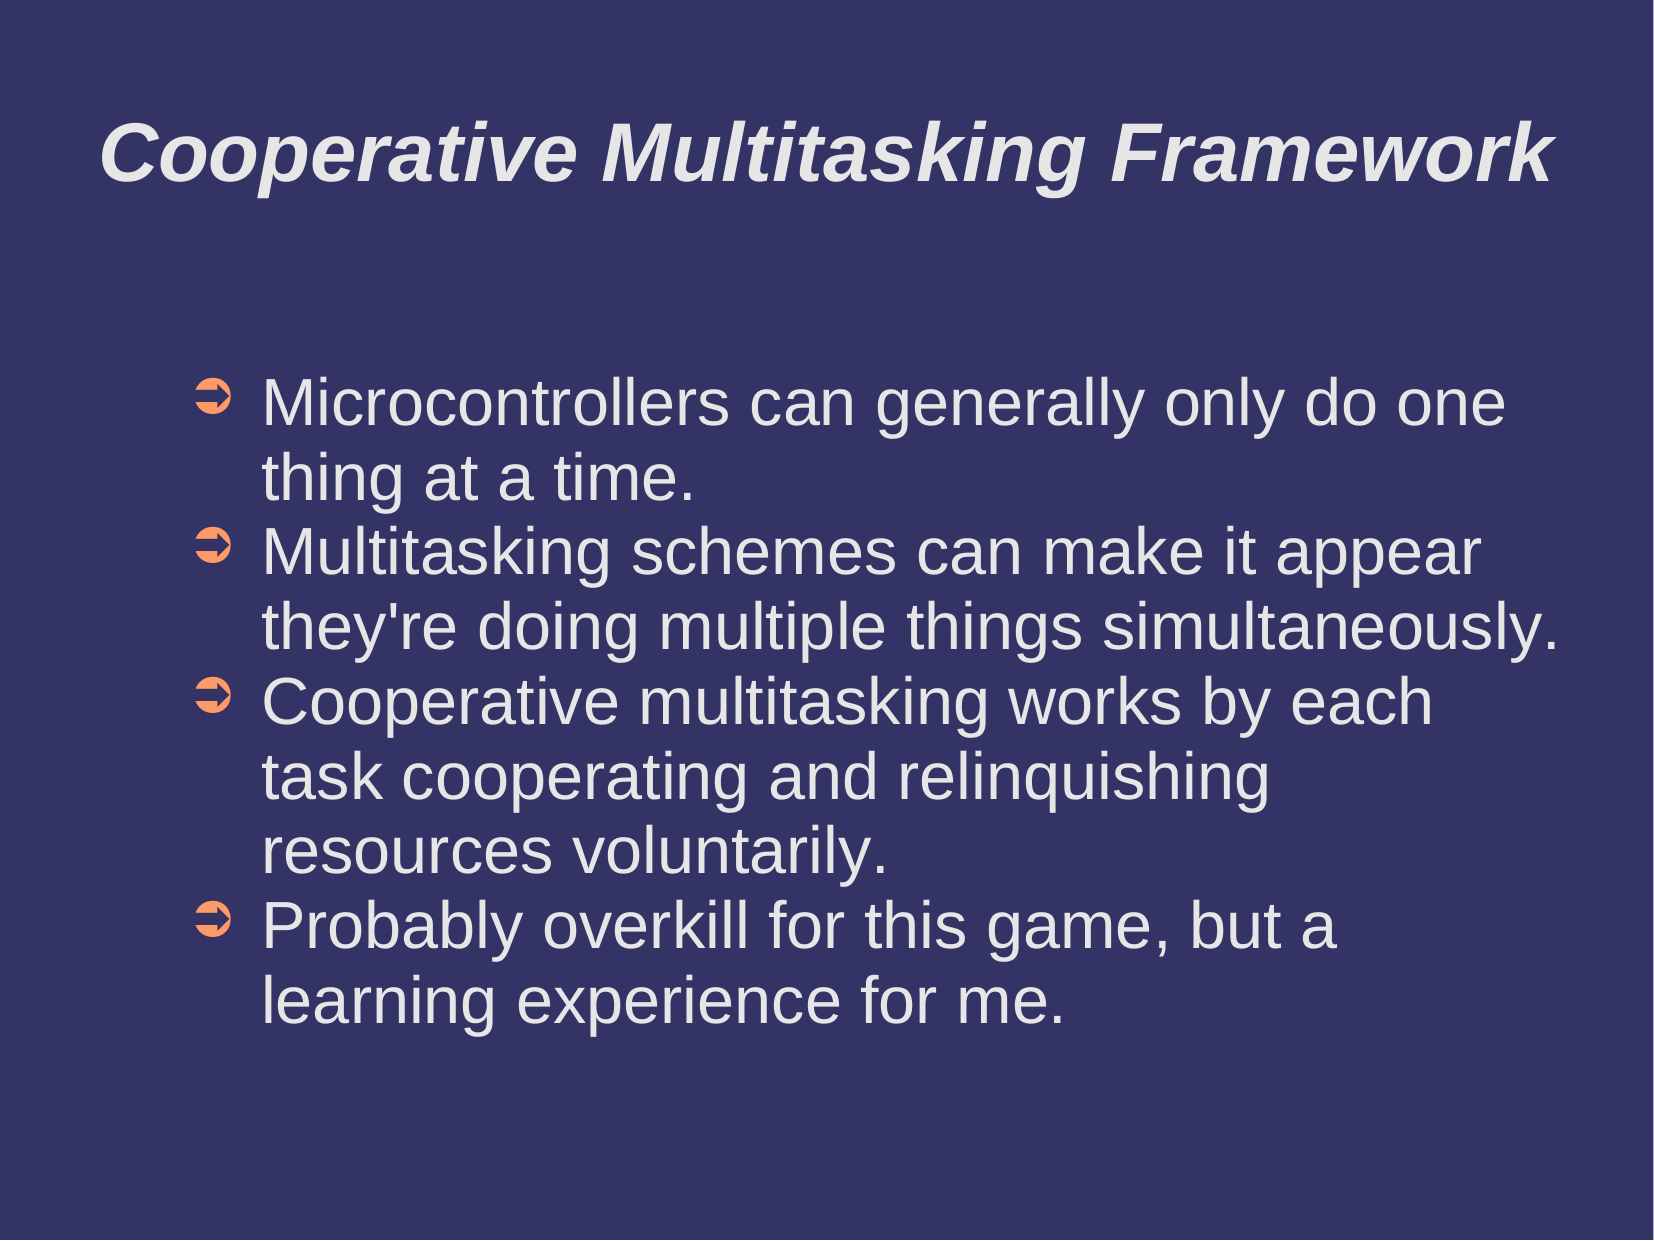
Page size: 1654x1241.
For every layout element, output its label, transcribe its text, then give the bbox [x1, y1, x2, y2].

title Cooperative Multitasking Framework [82, 49, 1571, 257]
list Microcontrollers can generally only do one thing at a time. Multitasking schemes can make it appear they're doing multiple things simultaneously. Cooperative multitasking works by each task cooperating and relinquishing resources voluntarily. Probably overkill for this game, but a learning experience for me. [178, 364, 1570, 1147]
